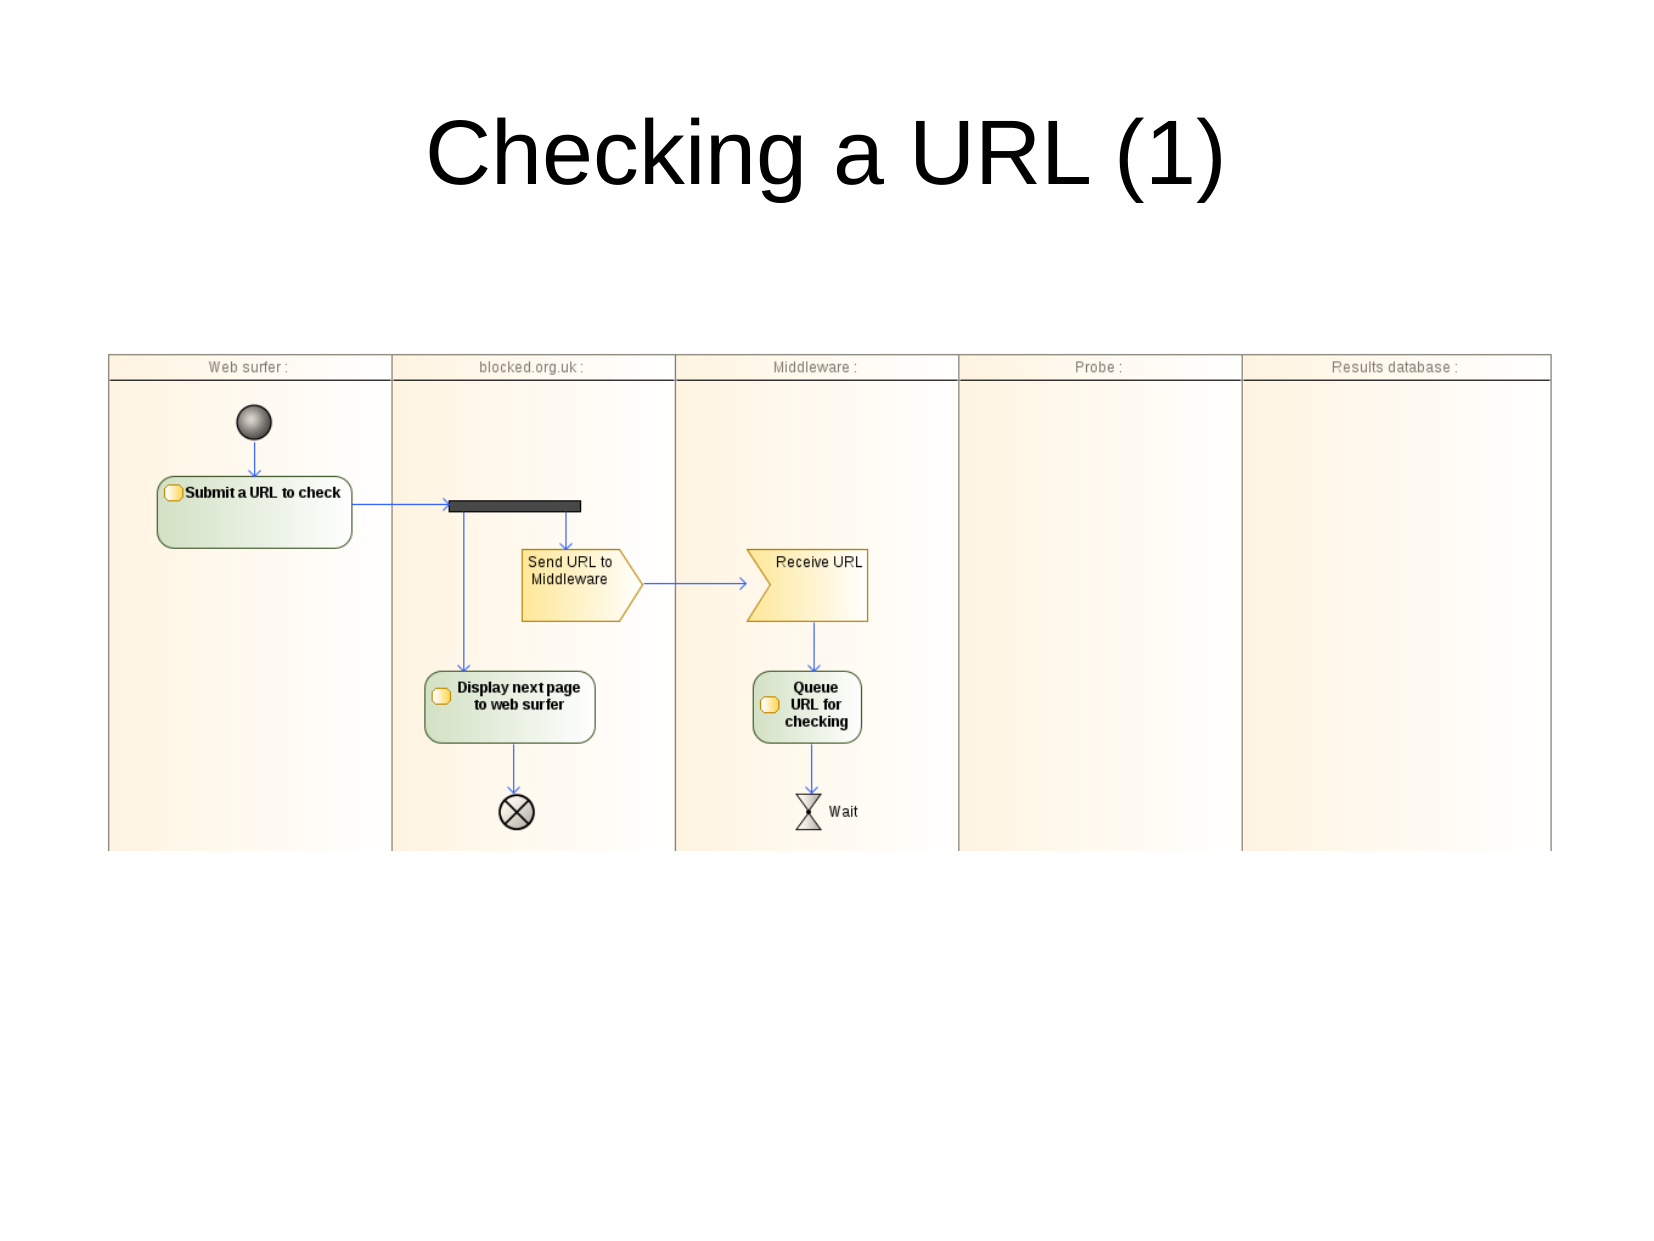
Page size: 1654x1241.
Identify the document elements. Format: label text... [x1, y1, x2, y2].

title Checking a URL (1) [82, 49, 1571, 257]
picture [96, 342, 1564, 851]
